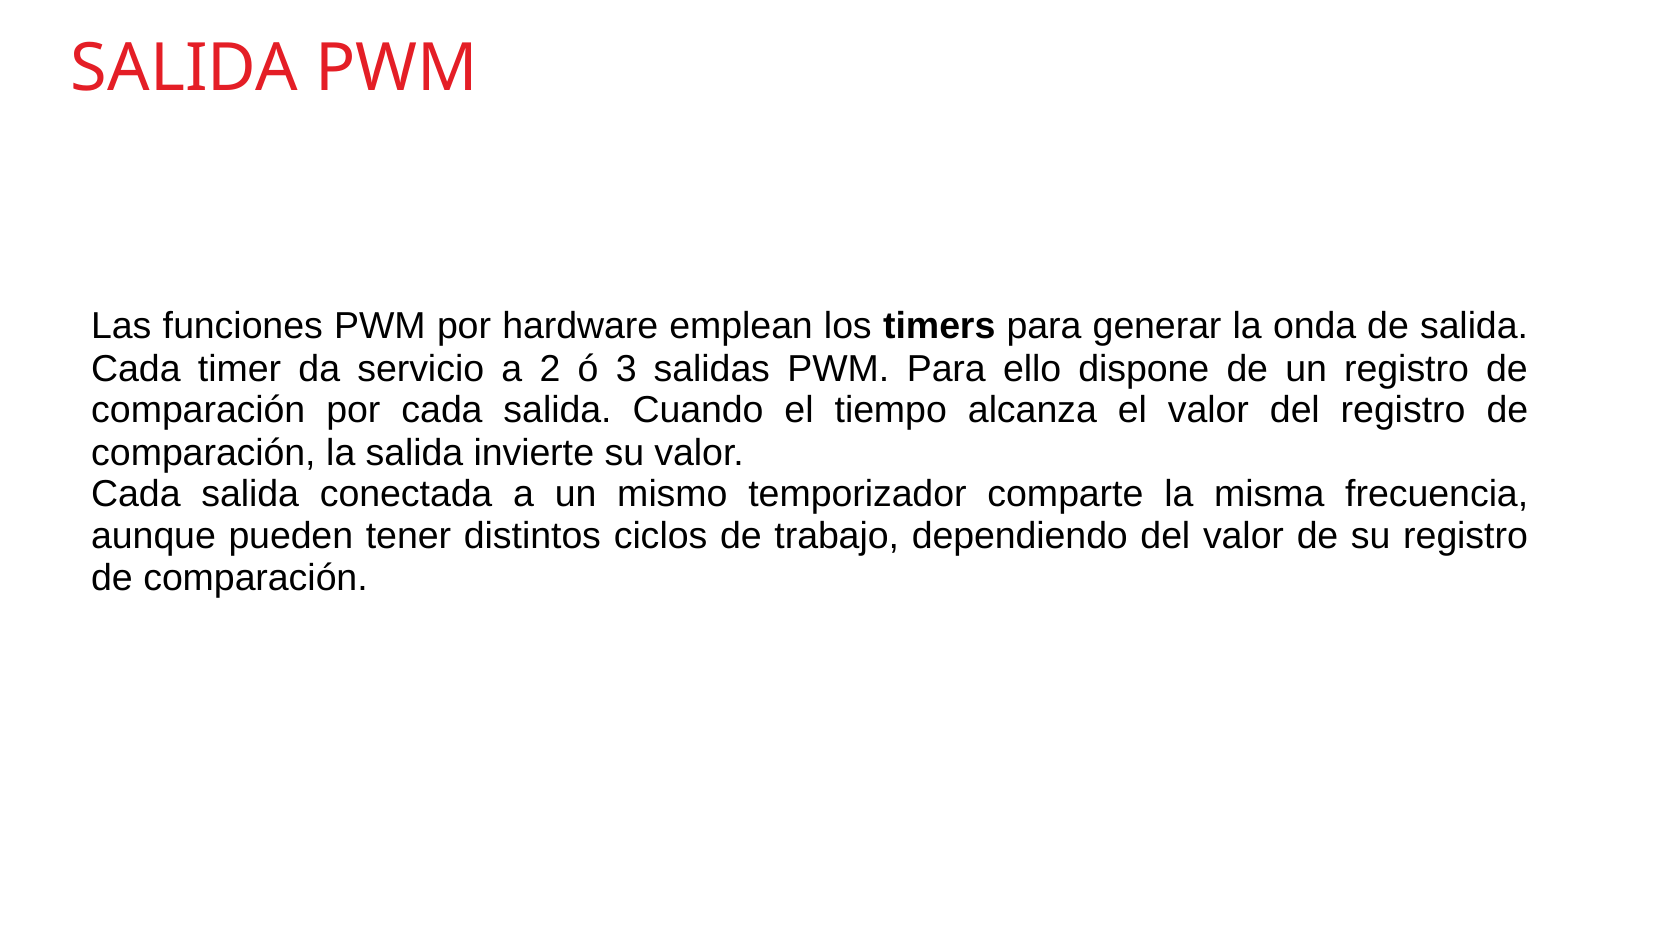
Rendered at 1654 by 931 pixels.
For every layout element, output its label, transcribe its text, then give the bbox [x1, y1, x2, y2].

text_box Las funciones PWM por hardware emplean los timers para generar la onda de salida. Cada timer da servicio a 2 ó 3 salidas PWM. Para ello dispone de un registro de comparación por cada salida. Cuando el tiempo alcanza el valor del registro de comparación, la salida invierte su valor. Cada salida conectada a un mismo temporizador comparte la misma frecuencia, aunque pueden tener distintos ciclos de trabajo, dependiendo del valor de su registro de comparación. [76, 297, 1561, 650]
title SALIDA PWM [70, 11, 1347, 118]
